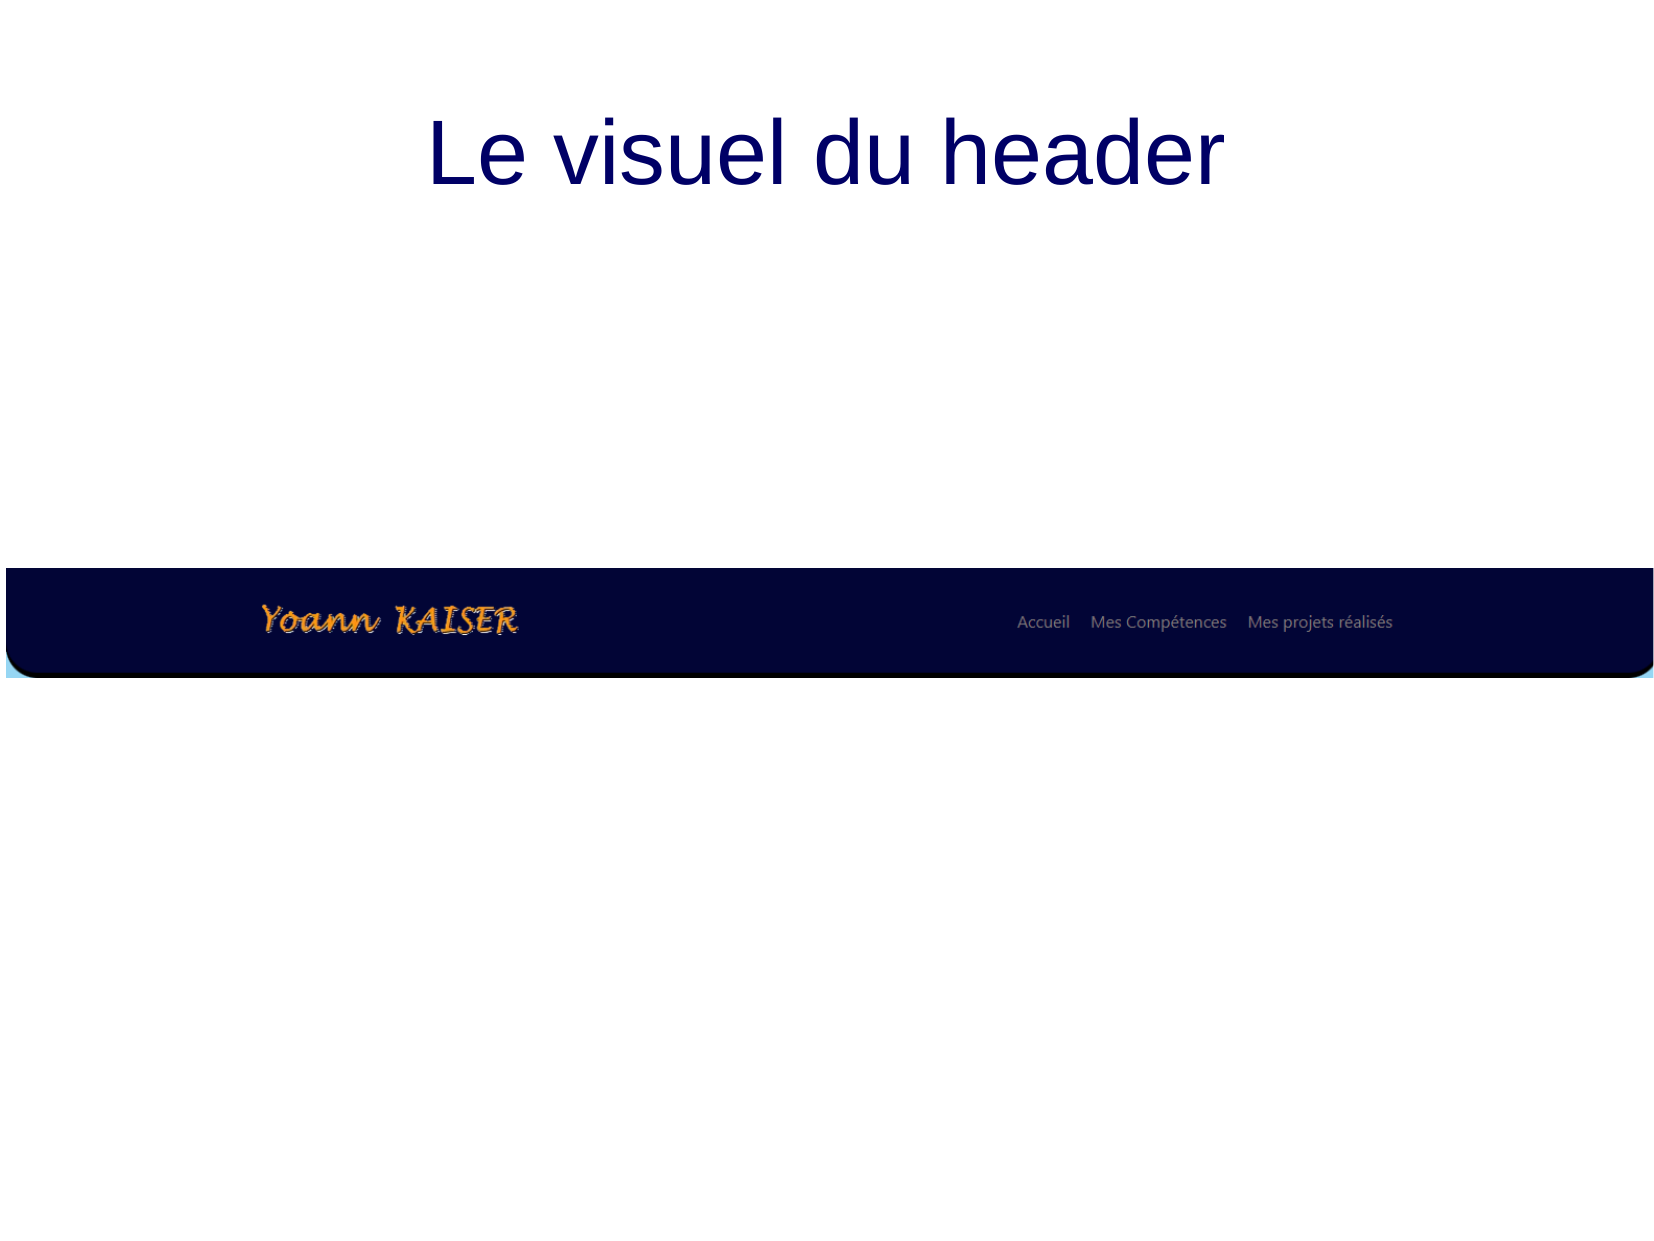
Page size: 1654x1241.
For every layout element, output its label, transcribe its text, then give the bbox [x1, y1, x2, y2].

title Le visuel du header [82, 49, 1571, 257]
picture [6, 568, 1654, 678]
